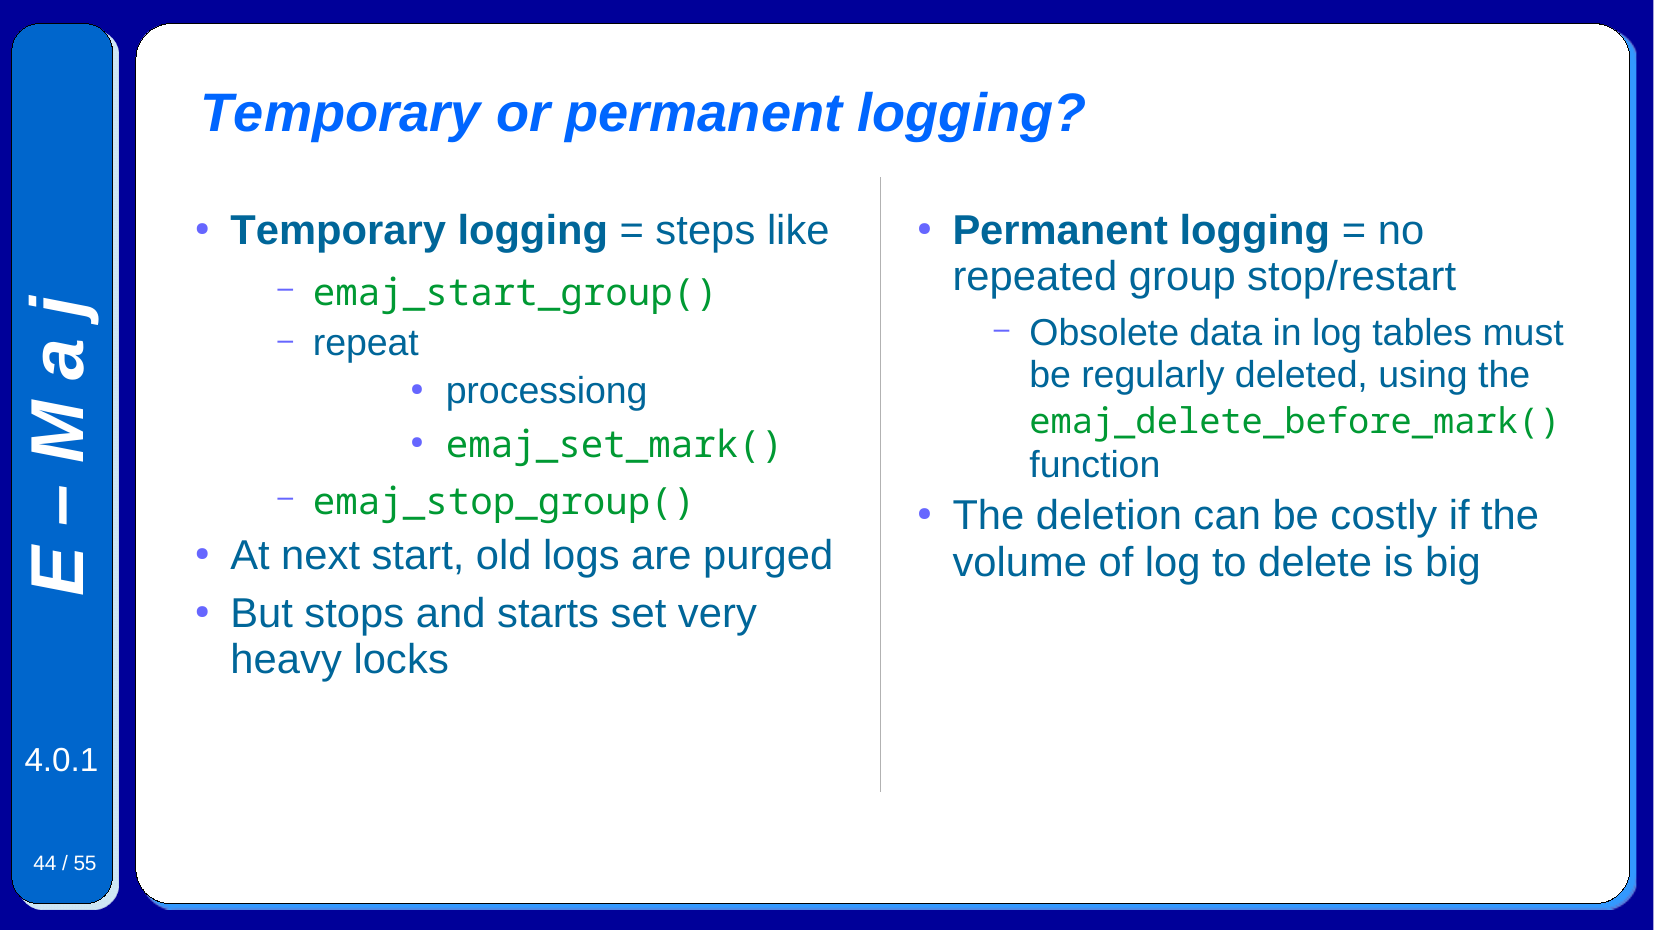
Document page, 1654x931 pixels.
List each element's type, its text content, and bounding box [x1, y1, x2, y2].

list Permanent logging = no repeated group stop/restart Obsolete data in log tables must be regularly deleted, using the emaj_delete_before_mark() function The deletion can be costly if the volume of log to delete is big [899, 206, 1588, 827]
title Temporary or permanent logging? [200, 34, 1575, 191]
list Temporary logging = steps like emaj_start_group() repeat processiong emaj_set_mark() emaj_stop_group() At next start, old logs are purged But stops and starts set very heavy locks [177, 206, 865, 827]
